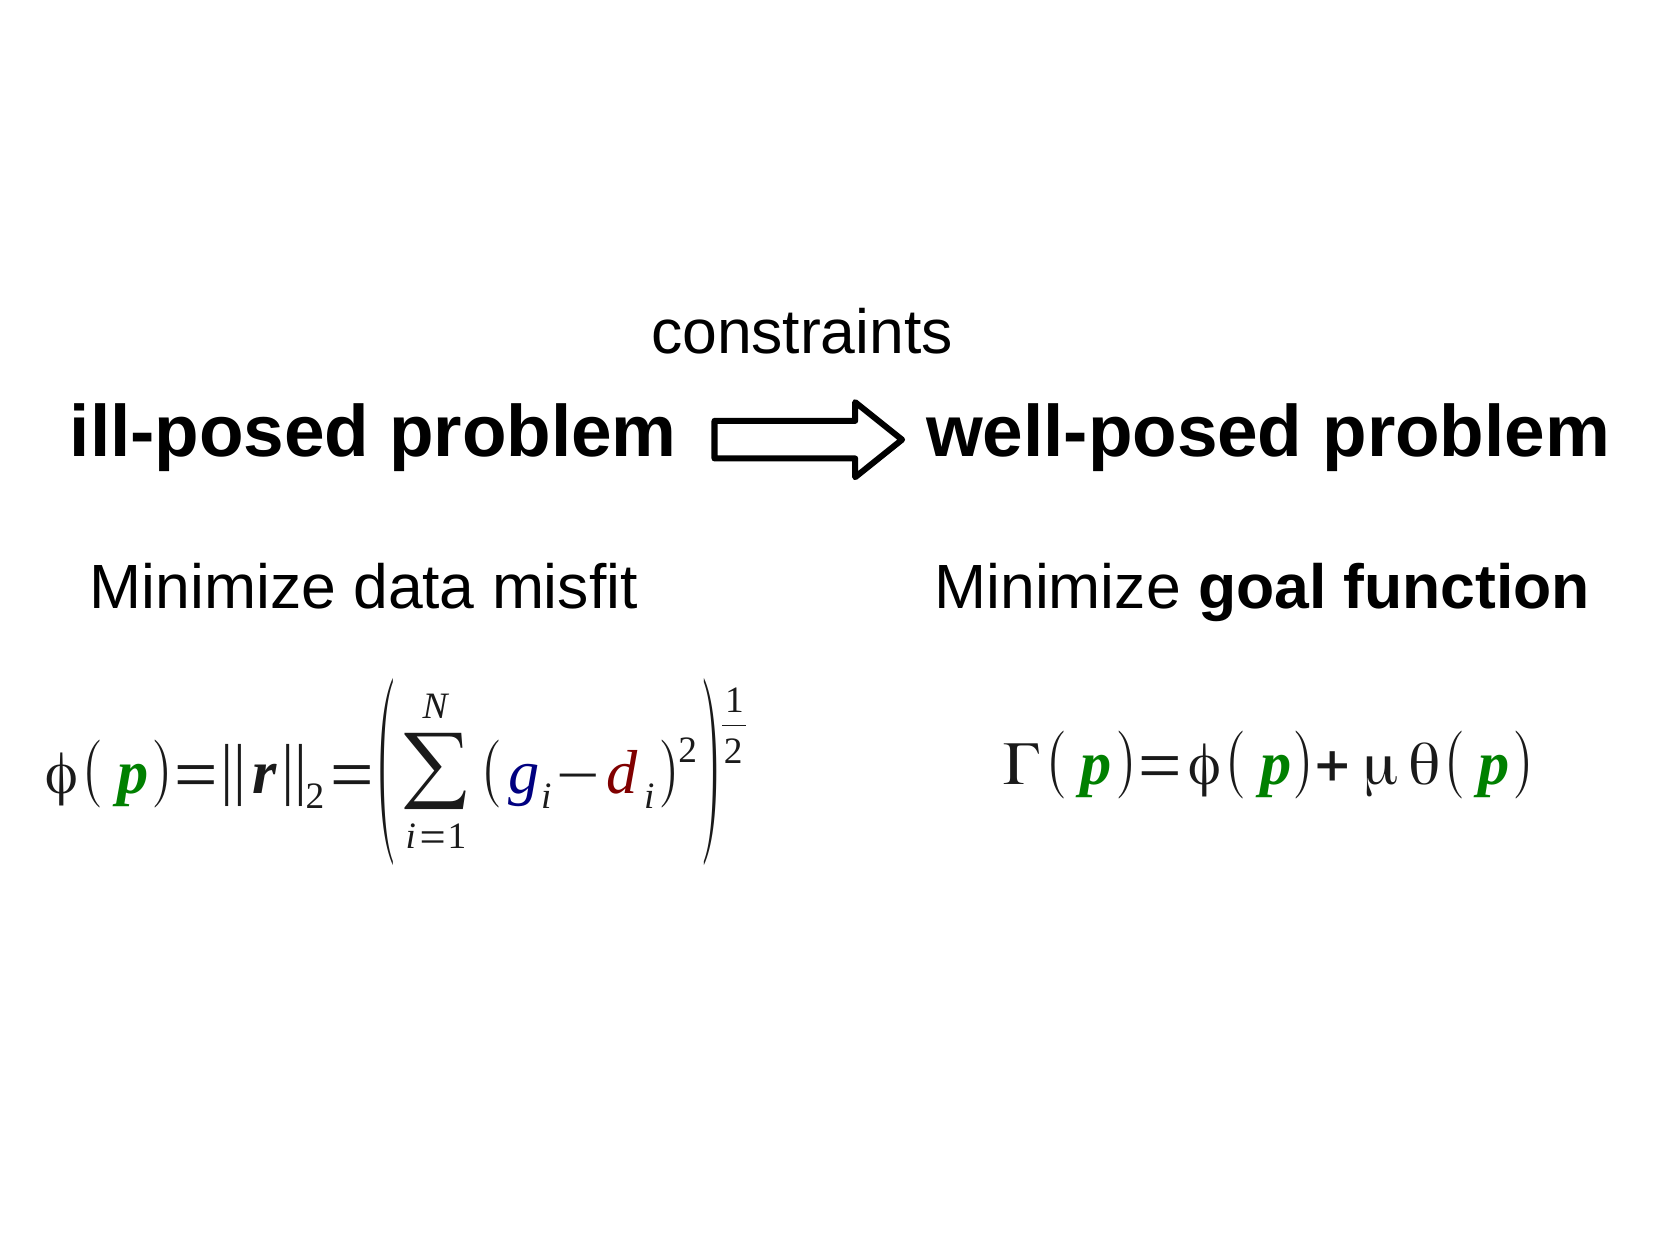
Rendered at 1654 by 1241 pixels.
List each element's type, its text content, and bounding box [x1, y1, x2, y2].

text_box Minimize data misfit [75, 544, 655, 638]
text_box Minimize goal function [919, 544, 1607, 641]
text_box constraints [636, 289, 969, 383]
text_box ill-posed problem [55, 383, 693, 493]
text_box [714, 402, 903, 478]
chart [994, 724, 1540, 805]
chart [37, 675, 754, 869]
text_box well-posed problem [911, 383, 1626, 493]
